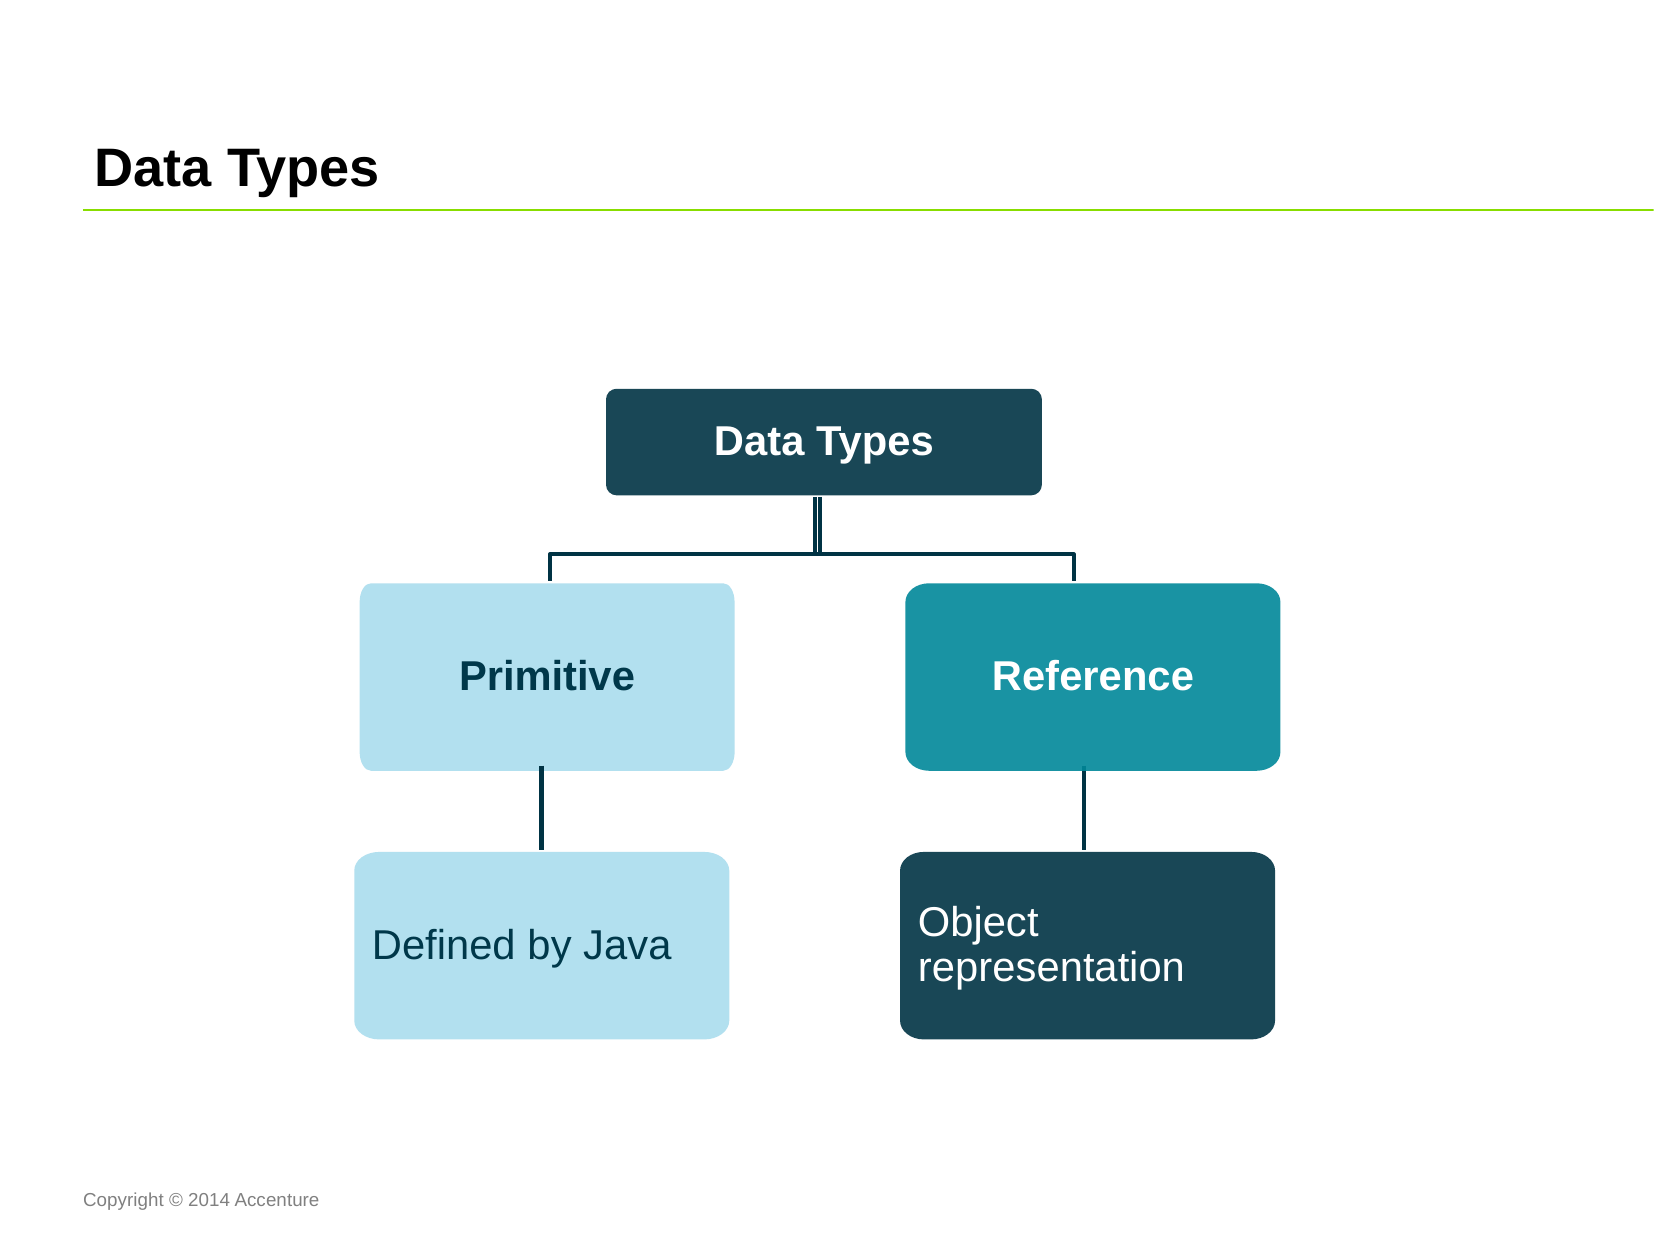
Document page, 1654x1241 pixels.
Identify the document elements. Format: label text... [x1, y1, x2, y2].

list a [82, 225, 1538, 1186]
text_box Primitive [359, 583, 735, 771]
text_box Data Types [606, 388, 1042, 496]
title Data Types [94, 94, 1583, 241]
text_box Reference [905, 583, 1281, 771]
text_box Defined by Java [354, 851, 730, 1040]
text_box Object representation [900, 851, 1276, 1040]
